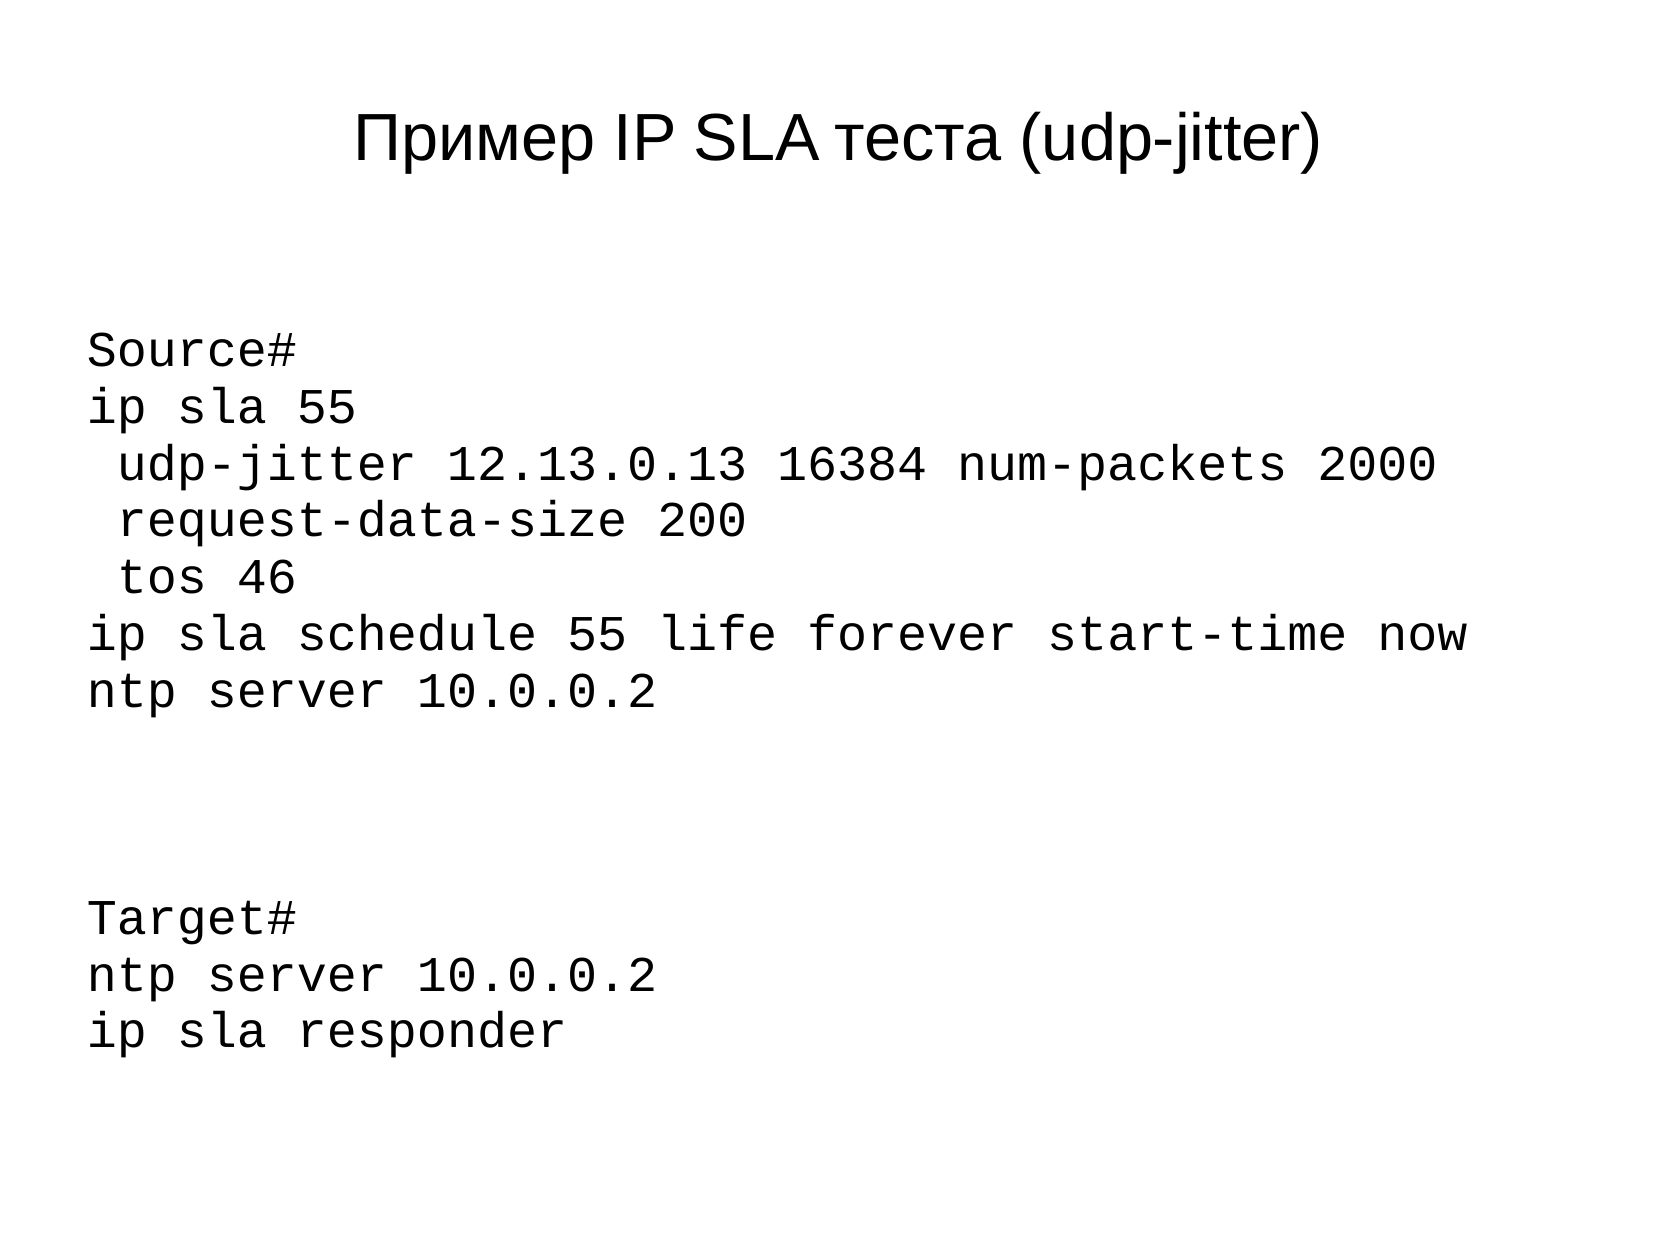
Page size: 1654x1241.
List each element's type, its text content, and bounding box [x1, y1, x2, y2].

title Пример IP SLA теста (udp-jitter) [82, 49, 1571, 188]
subtitle Source# ip sla 55 udp-jitter 12.13.0.13 16384 num-packets 2000 request-data-size 200 tos 46 ip sla schedule 55 life forever start-time now ntp server 10.0.0.2 Target# ntp server 10.0.0.2 ip sla responder [86, 324, 1576, 1063]
